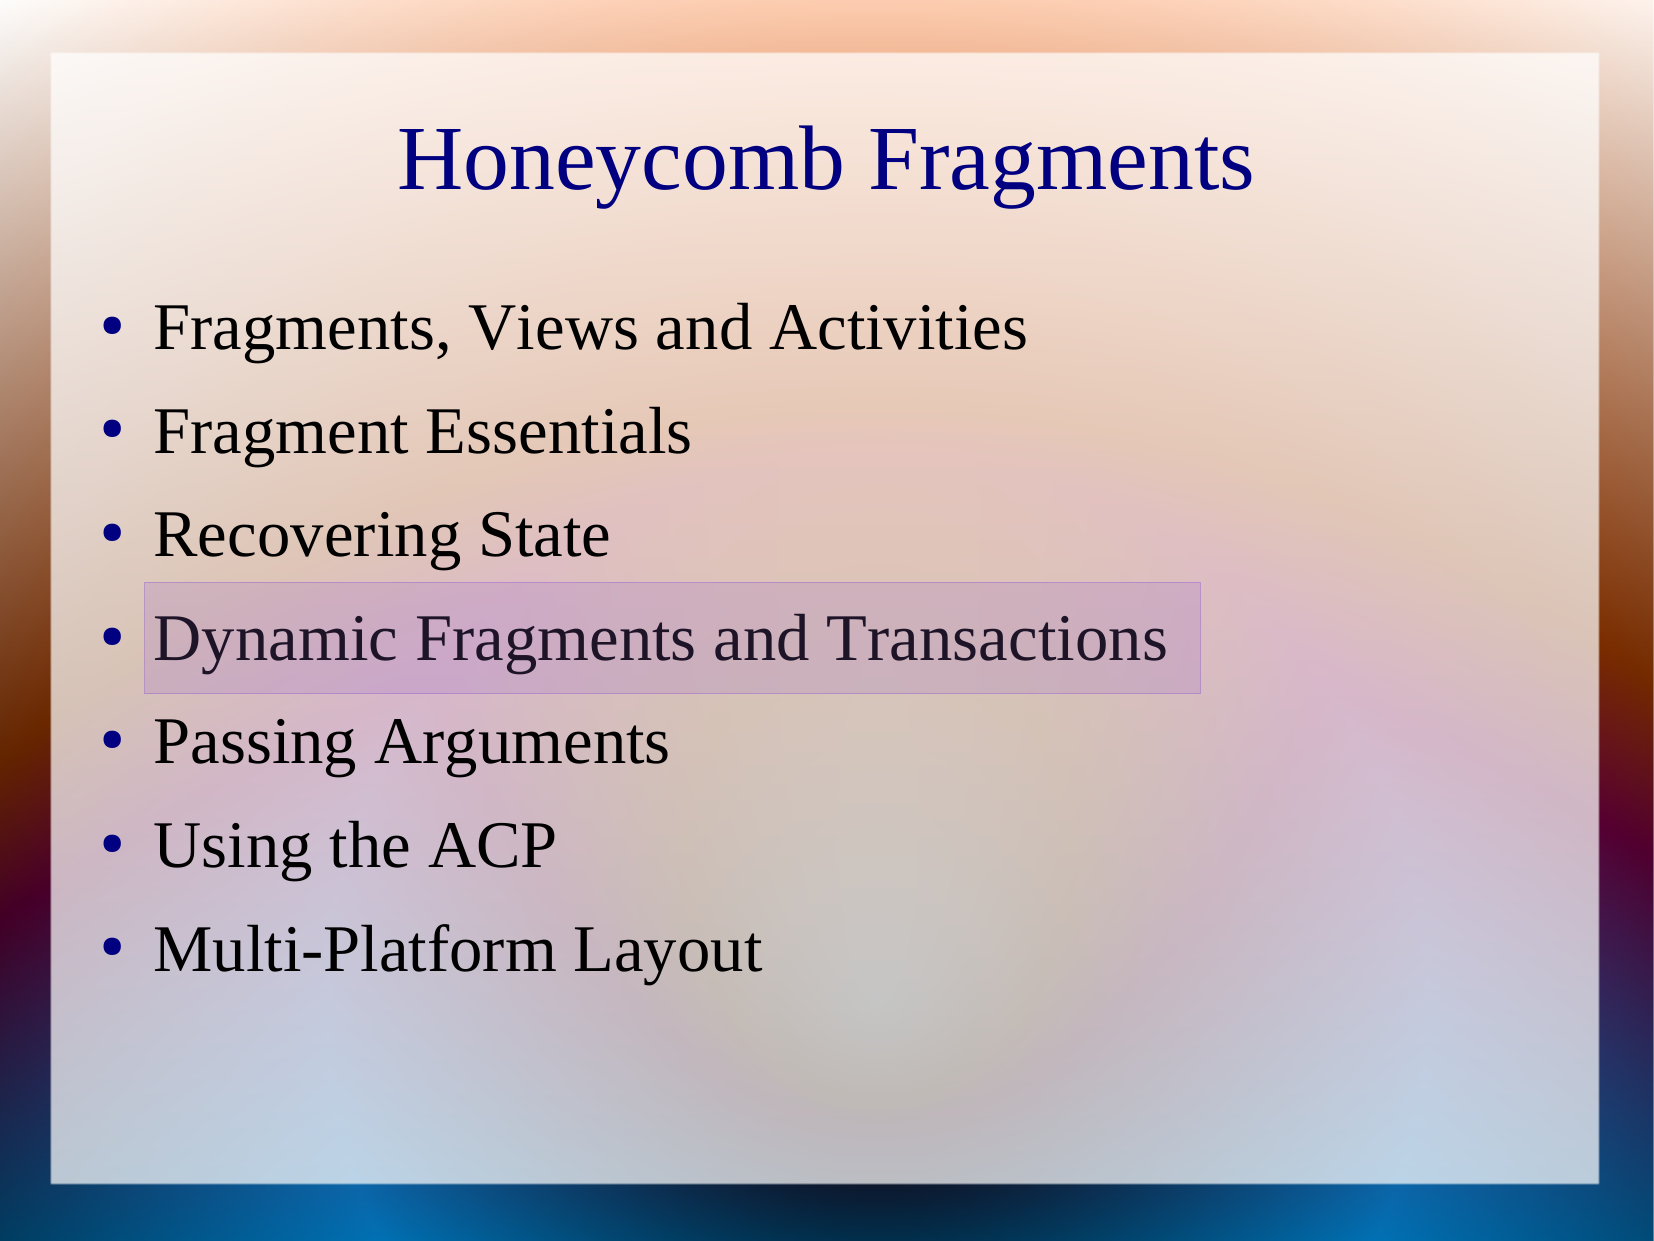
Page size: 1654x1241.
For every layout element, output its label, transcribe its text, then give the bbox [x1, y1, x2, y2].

text_box [144, 582, 1201, 694]
picture [0, 0, 1654, 1241]
title Honeycomb Fragments [82, 55, 1571, 263]
list Fragments, Views and Activities Fragment Essentials Recovering State Dynamic Fragments and Transactions Passing Arguments Using the ACP Multi-Platform Layout [82, 290, 1571, 1034]
